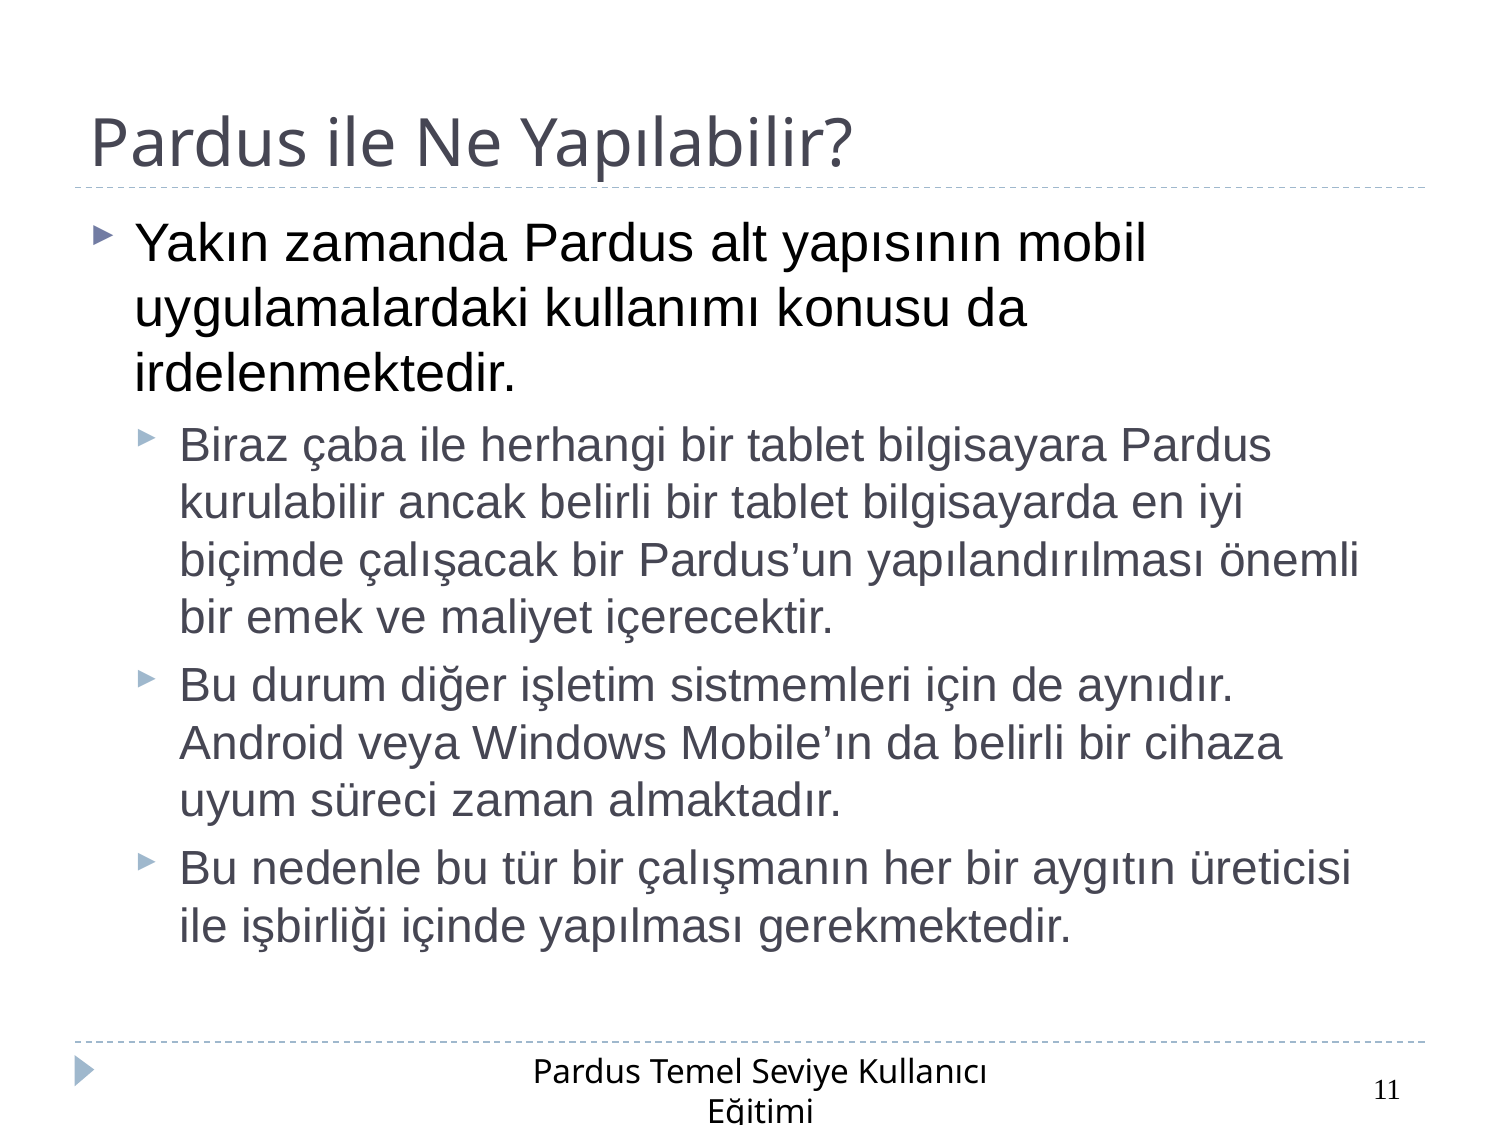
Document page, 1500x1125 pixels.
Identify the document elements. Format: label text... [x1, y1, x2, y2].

list Yakın zamanda Pardus alt yapısının mobil uygulamalardaki kullanımı konusu da irdelenmektedir. Biraz çaba ile herhangi bir tablet bilgisayara Pardus kurulabilir ancak belirli bir tablet bilgisayarda en iyi biçimde çalışacak bir Pardus’un yapılandırılması önemli bir emek ve maliyet içerecektir. Bu durum diğer işletim sistmemleri için de aynıdır. Android veya Windows Mobile’ın da belirli bir cihaza uyum süreci zaman almaktadır. Bu nedenle bu tür bir çalışmanın her bir aygıtın üreticisi ile işbirliği içinde yapılması gerekmektedir. [75, 200, 1425, 1010]
title Pardus ile Ne Yapılabilir? [75, 24, 1425, 188]
